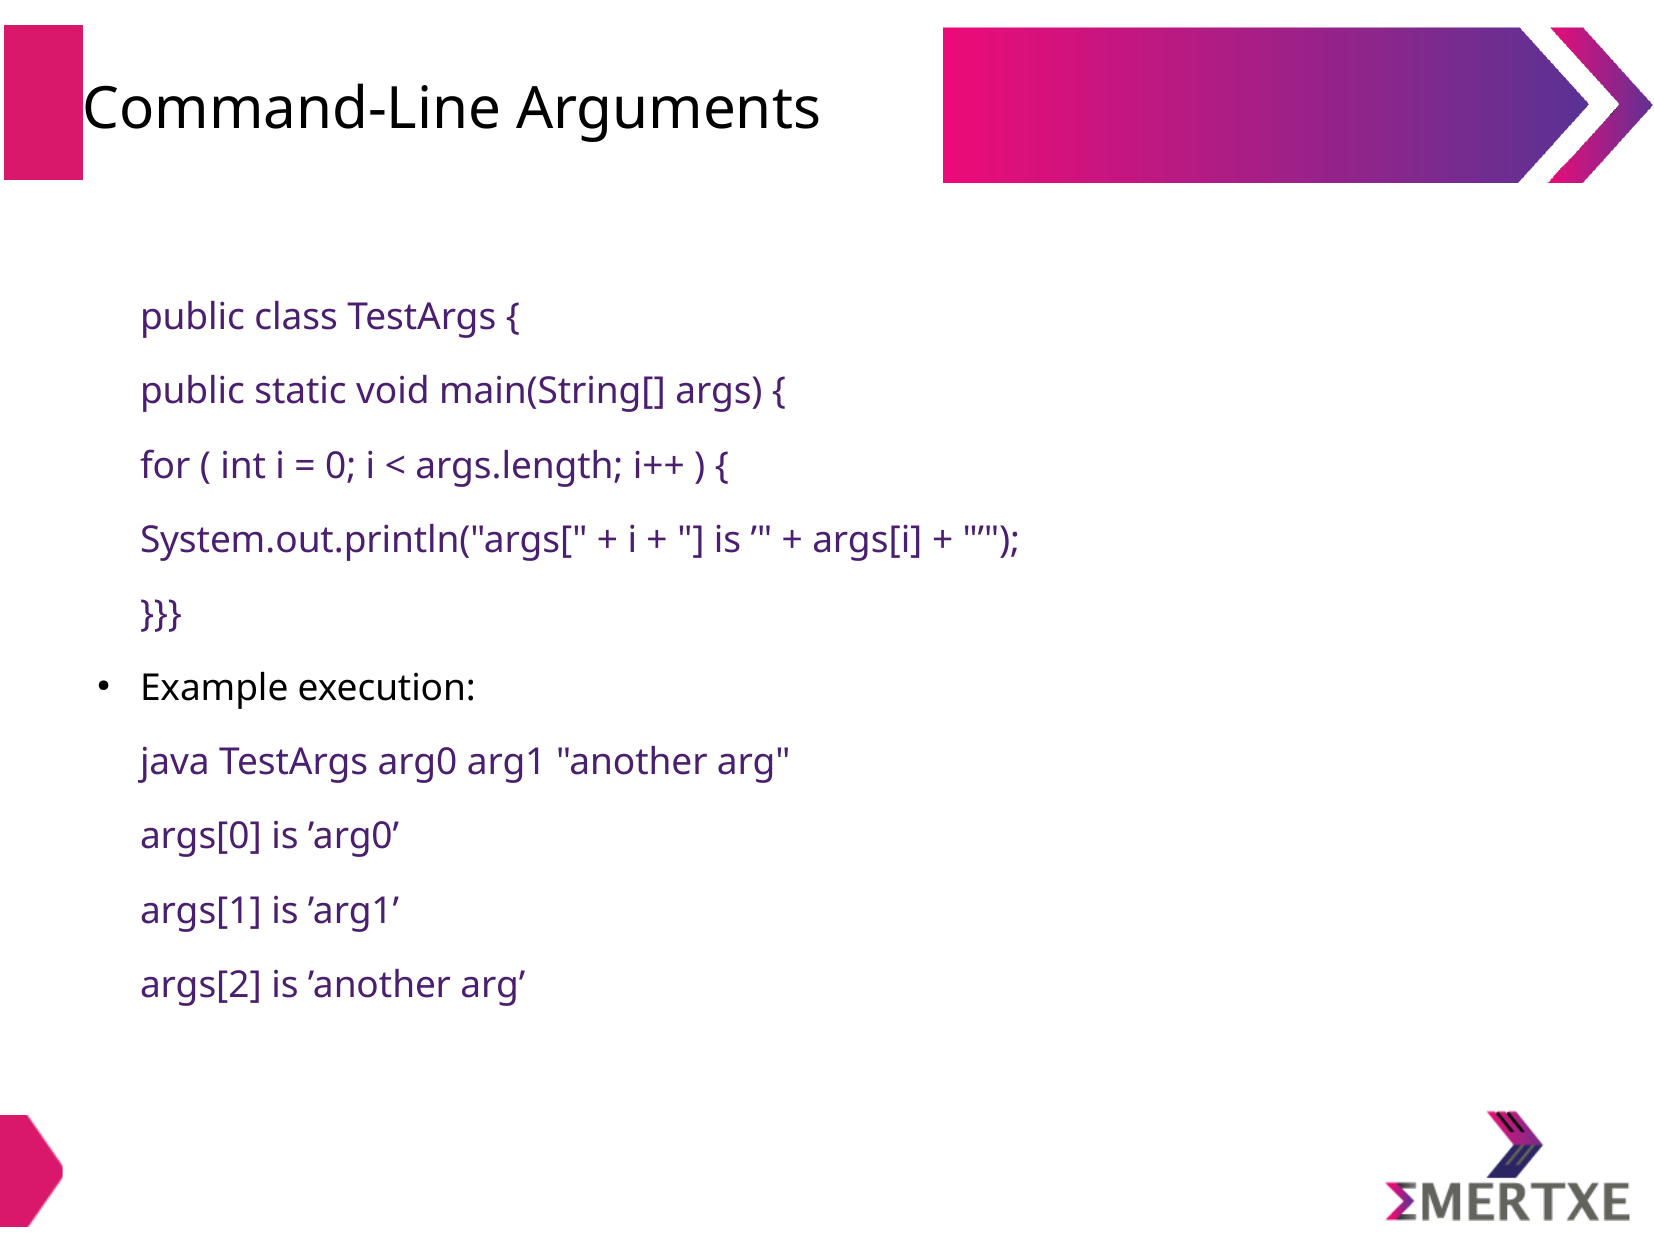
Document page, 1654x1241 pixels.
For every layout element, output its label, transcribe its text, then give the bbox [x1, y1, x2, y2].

title Command-Line Arguments [82, 2, 1571, 210]
picture [1385, 1107, 1631, 1221]
list public class TestArgs { public static void main(String[] args) { for ( int i = 0; i < args.length; i++ ) { System.out.println("args[" + i + "] is ’" + args[i] + "’"); }}} Example execution: java TestArgs arg0 arg1 "another arg" args[0] is ’arg0’ args[1] is ’arg1’ args[2] is ’another arg’ [82, 290, 1571, 1010]
picture [1571, 27, 1653, 183]
